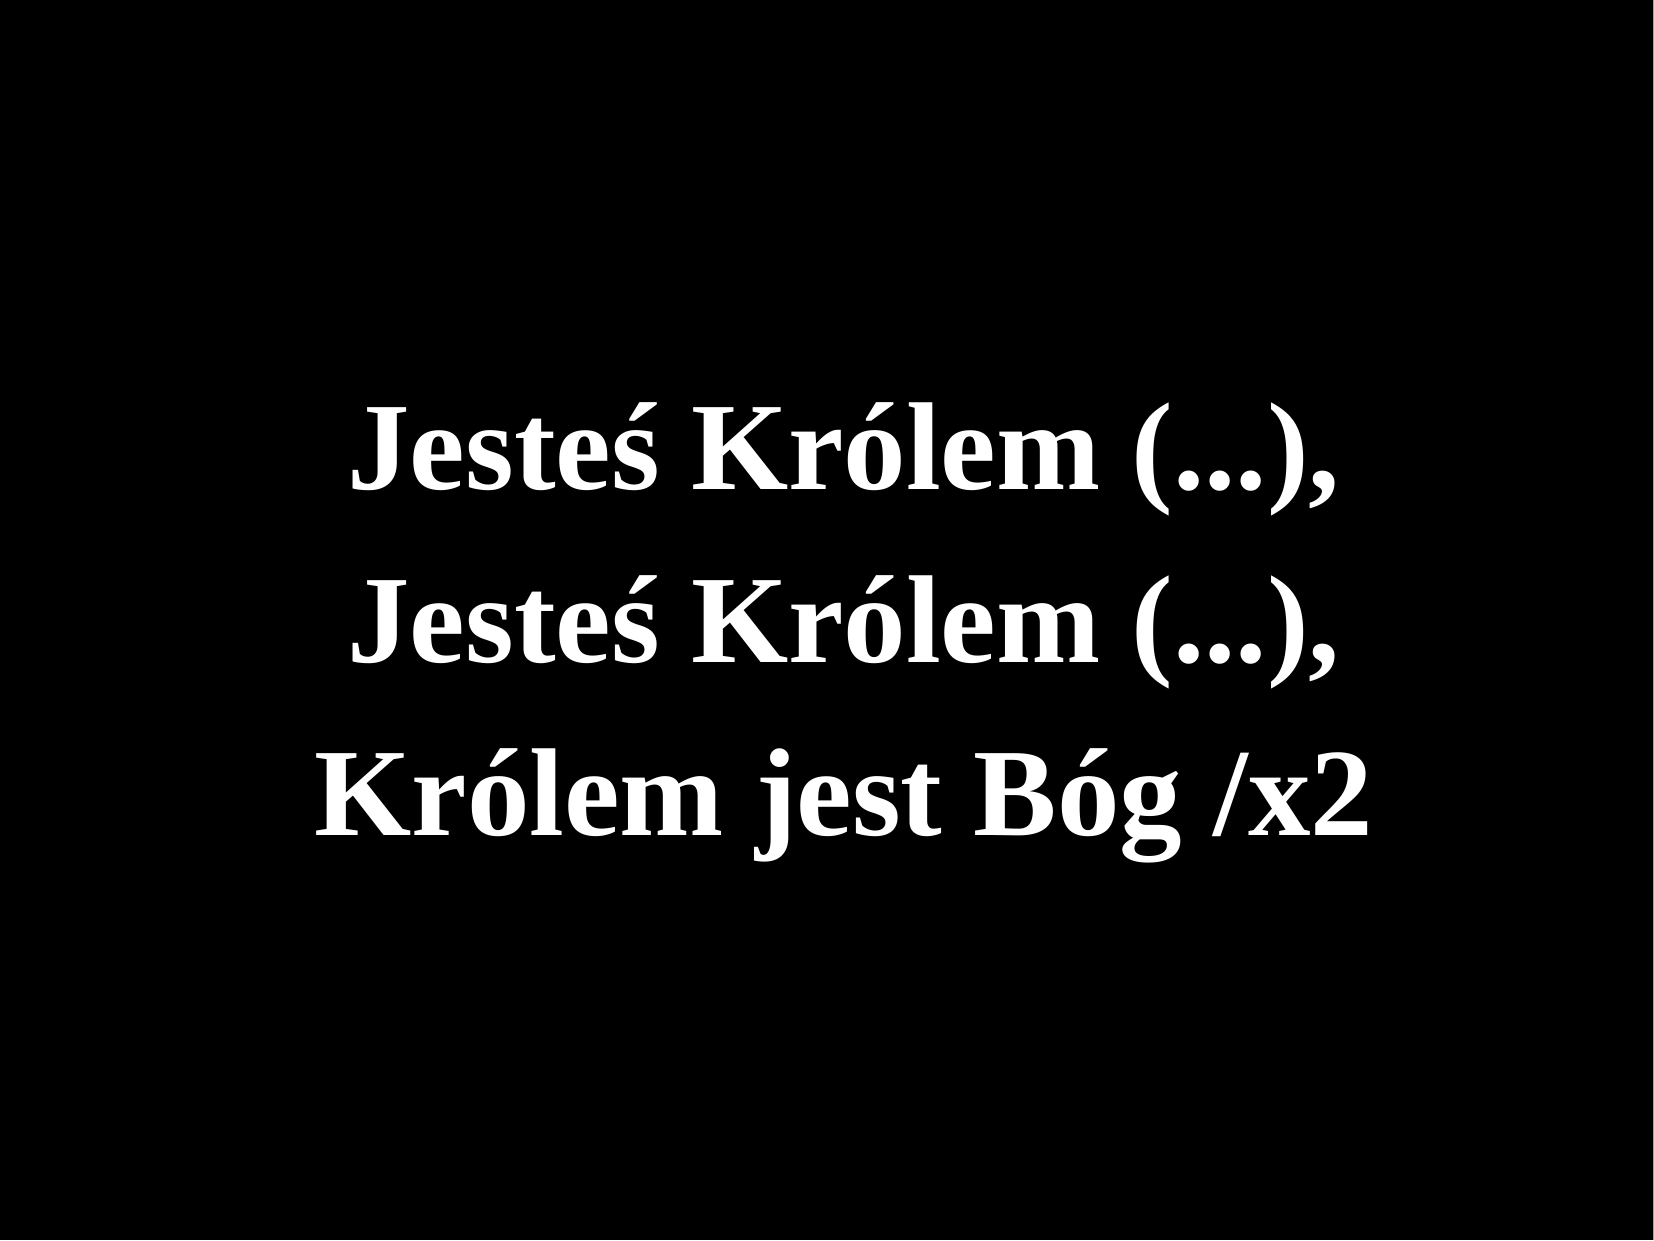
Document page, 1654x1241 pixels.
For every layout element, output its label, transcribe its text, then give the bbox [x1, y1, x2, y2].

subtitle Jesteś Królem (...), ppp Jesteś Królem (...), ppp Królem jest Bóg /x2 [0, 0, 1654, 1241]
